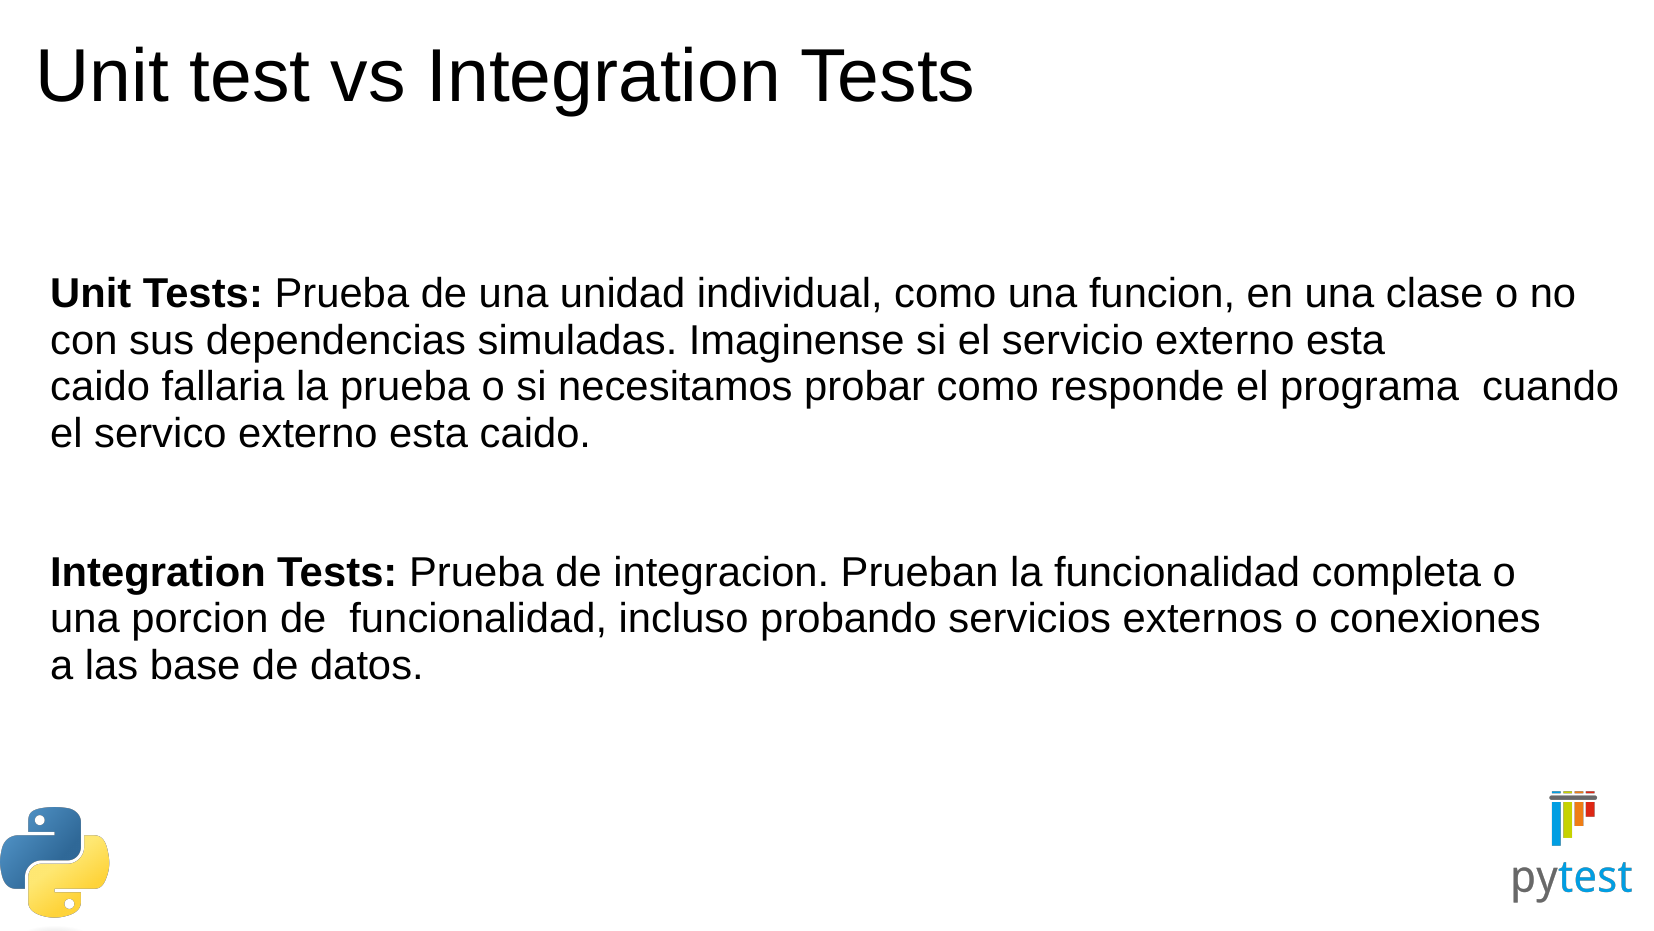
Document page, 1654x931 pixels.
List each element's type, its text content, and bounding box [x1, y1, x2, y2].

picture [0, 807, 113, 931]
picture [1499, 774, 1650, 926]
text_box Unit Tests: Prueba de una unidad individual, como una funcion, en una clase o no con sus dependencias simuladas. Imaginense si el servicio externo esta caido fallaria la prueba o si necesitamos probar como responde el programa cuando el servico externo esta caido. Integration Tests: Prueba de integracion. Prueban la funcionalidad completa o una porcion de funcionalidad, incluso probando servicios externos o conexiones a las base de datos. [0, 262, 1647, 696]
text_box Unit test vs Integration Tests [0, 0, 1654, 151]
